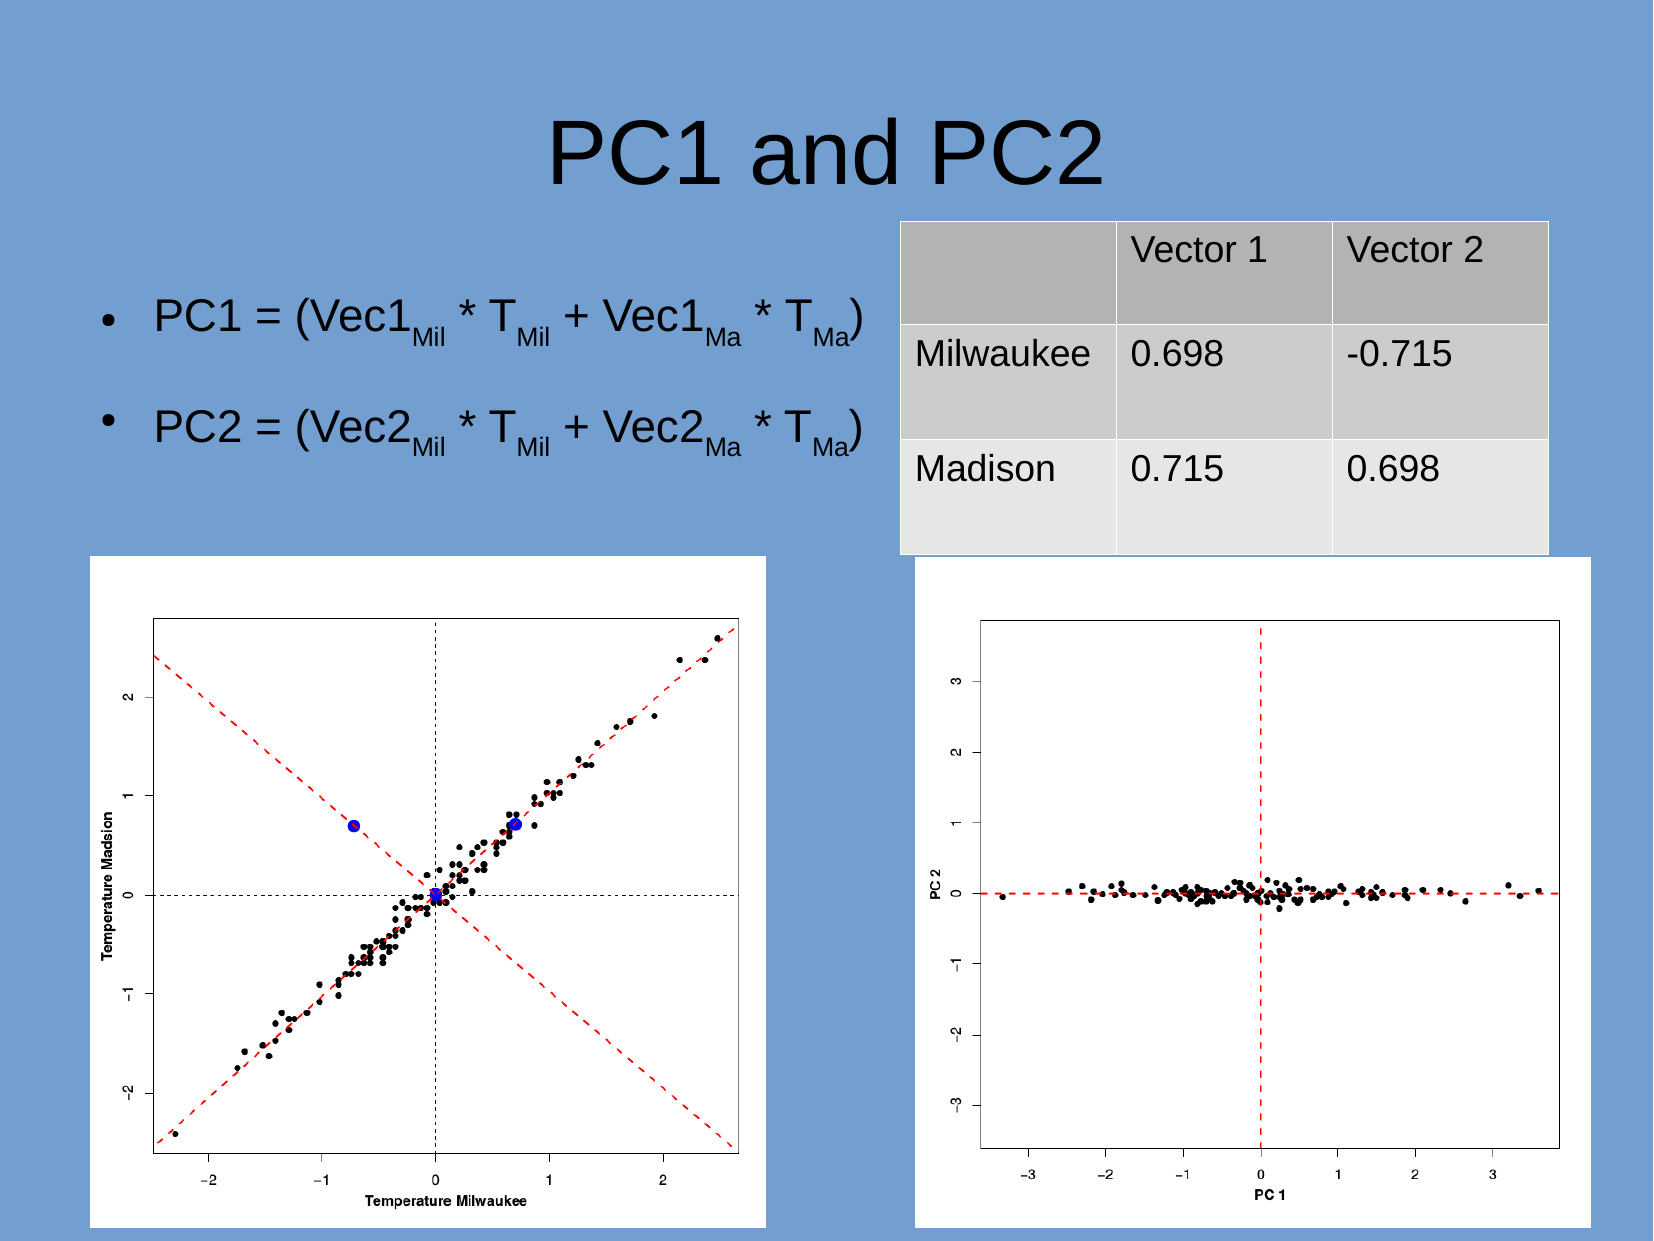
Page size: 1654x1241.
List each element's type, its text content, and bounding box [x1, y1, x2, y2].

table_header [901, 222, 1116, 324]
table_cell 0.698 [1333, 440, 1548, 554]
picture [90, 556, 766, 1228]
table_cell 0.715 [1117, 440, 1332, 554]
title PC1 and PC2 [82, 49, 1571, 257]
list PC1 = (Vec1Mil * TMil + Vec1Ma * TMa) PC2 = (Vec2Mil * TMil + Vec2Ma * TMa) [82, 290, 1571, 1010]
table_cell Milwaukee [901, 325, 1116, 439]
table_cell 0.698 [1117, 325, 1332, 439]
table_header Vector 2 [1333, 222, 1548, 324]
table_header Vector 1 [1117, 222, 1332, 324]
picture [915, 557, 1591, 1228]
table_cell -0.715 [1333, 325, 1548, 439]
table_cell Madison [901, 440, 1116, 554]
